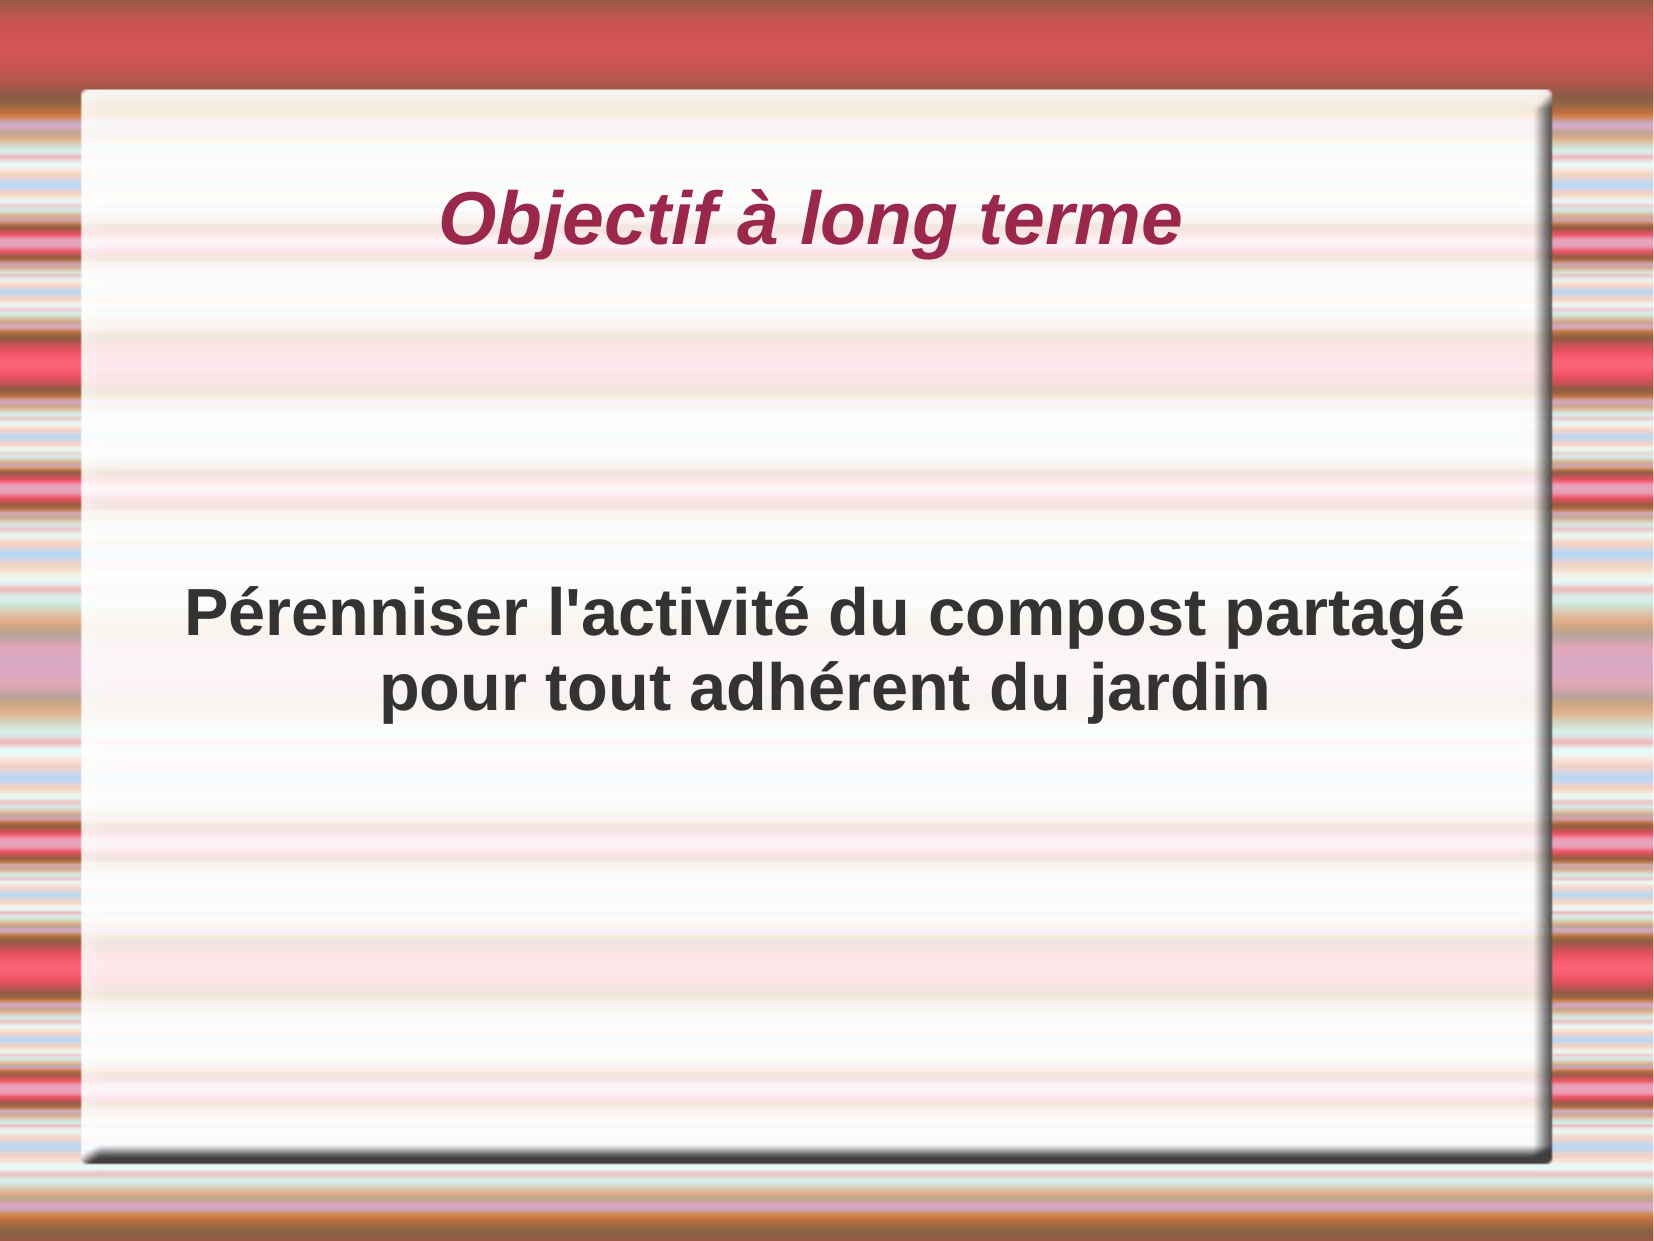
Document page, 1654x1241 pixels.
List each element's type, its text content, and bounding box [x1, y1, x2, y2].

list Pérenniser l'activité du compost partagé pour tout adhérent du jardin [134, 350, 1516, 1133]
picture [0, 0, 1654, 1241]
title Objectif à long terme [88, 114, 1534, 322]
